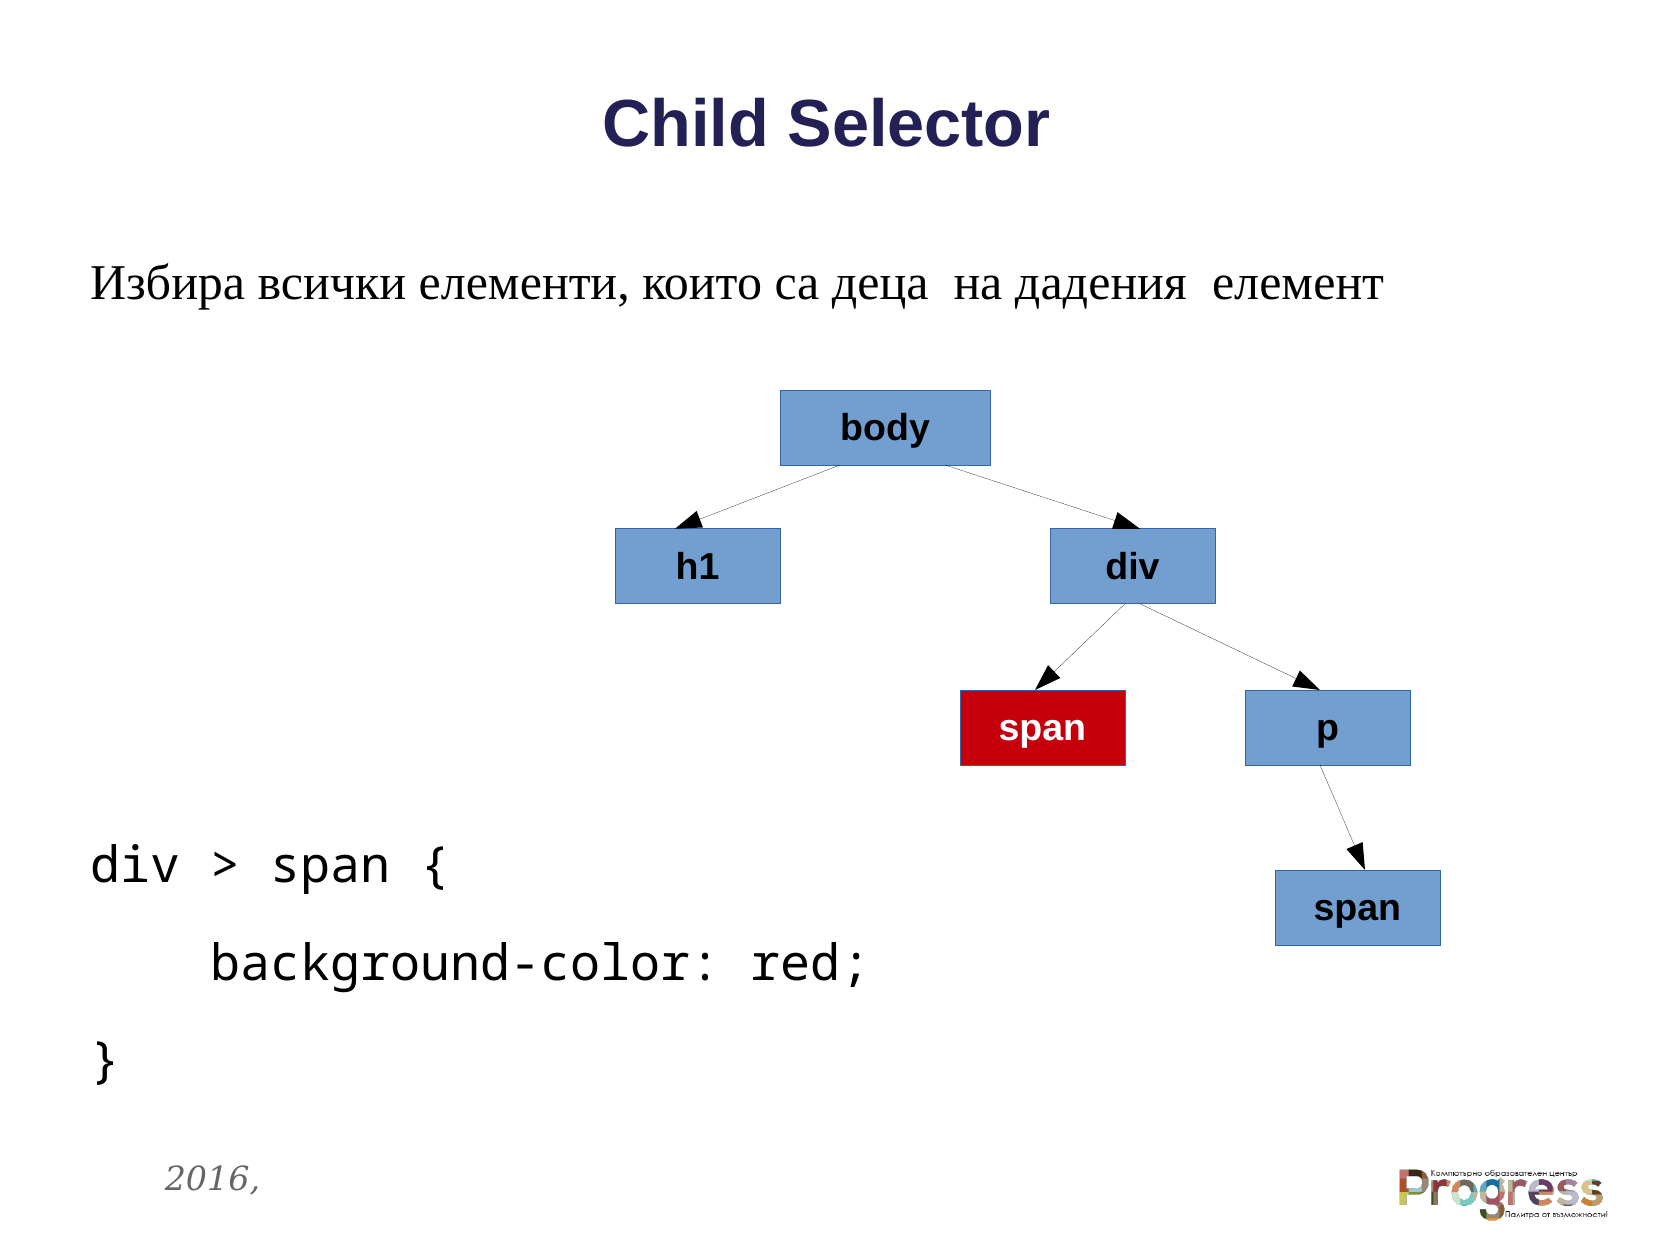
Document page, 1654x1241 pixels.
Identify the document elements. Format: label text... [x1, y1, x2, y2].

text_box body [780, 390, 991, 466]
picture [1399, 1168, 1613, 1221]
title Child Selector [82, 61, 1571, 186]
list Избира всички елементи, които са деца на дадения елемент div > span { background-color: red; } [90, 255, 1531, 1141]
text_box 2016, Ива Е. Попова [150, 1152, 586, 1201]
text_box div [1050, 528, 1216, 604]
text_box p [1245, 690, 1411, 766]
text_box span [960, 690, 1126, 766]
text_box span [1275, 870, 1441, 946]
text_box h1 [615, 528, 781, 604]
